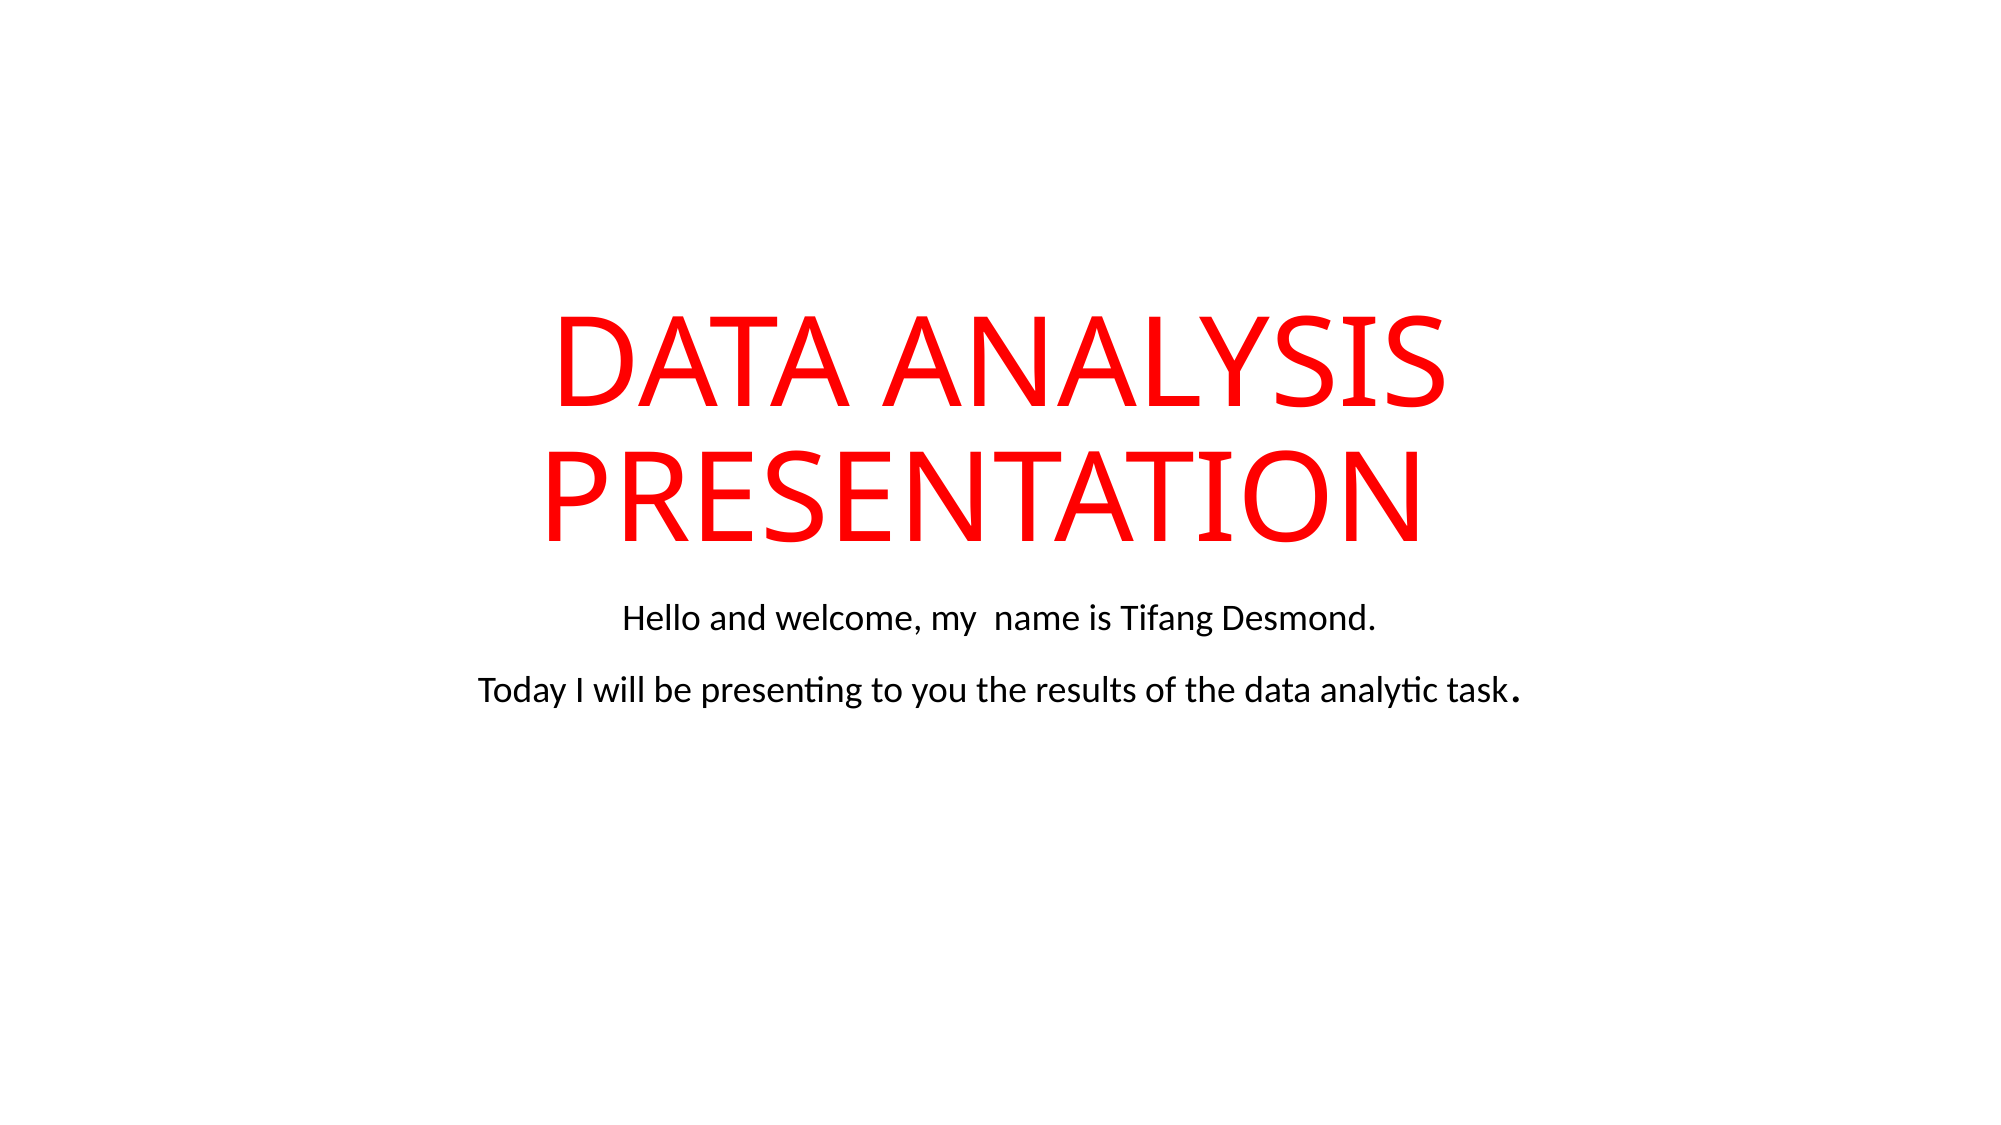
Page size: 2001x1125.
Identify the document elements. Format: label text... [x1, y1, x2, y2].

title DATA ANALYSIS PRESENTATION [249, 184, 1750, 576]
subtitle Hello and welcome, my name is Tifang Desmond. Today I will be presenting to you the results of the data analytic task. [249, 590, 1750, 863]
